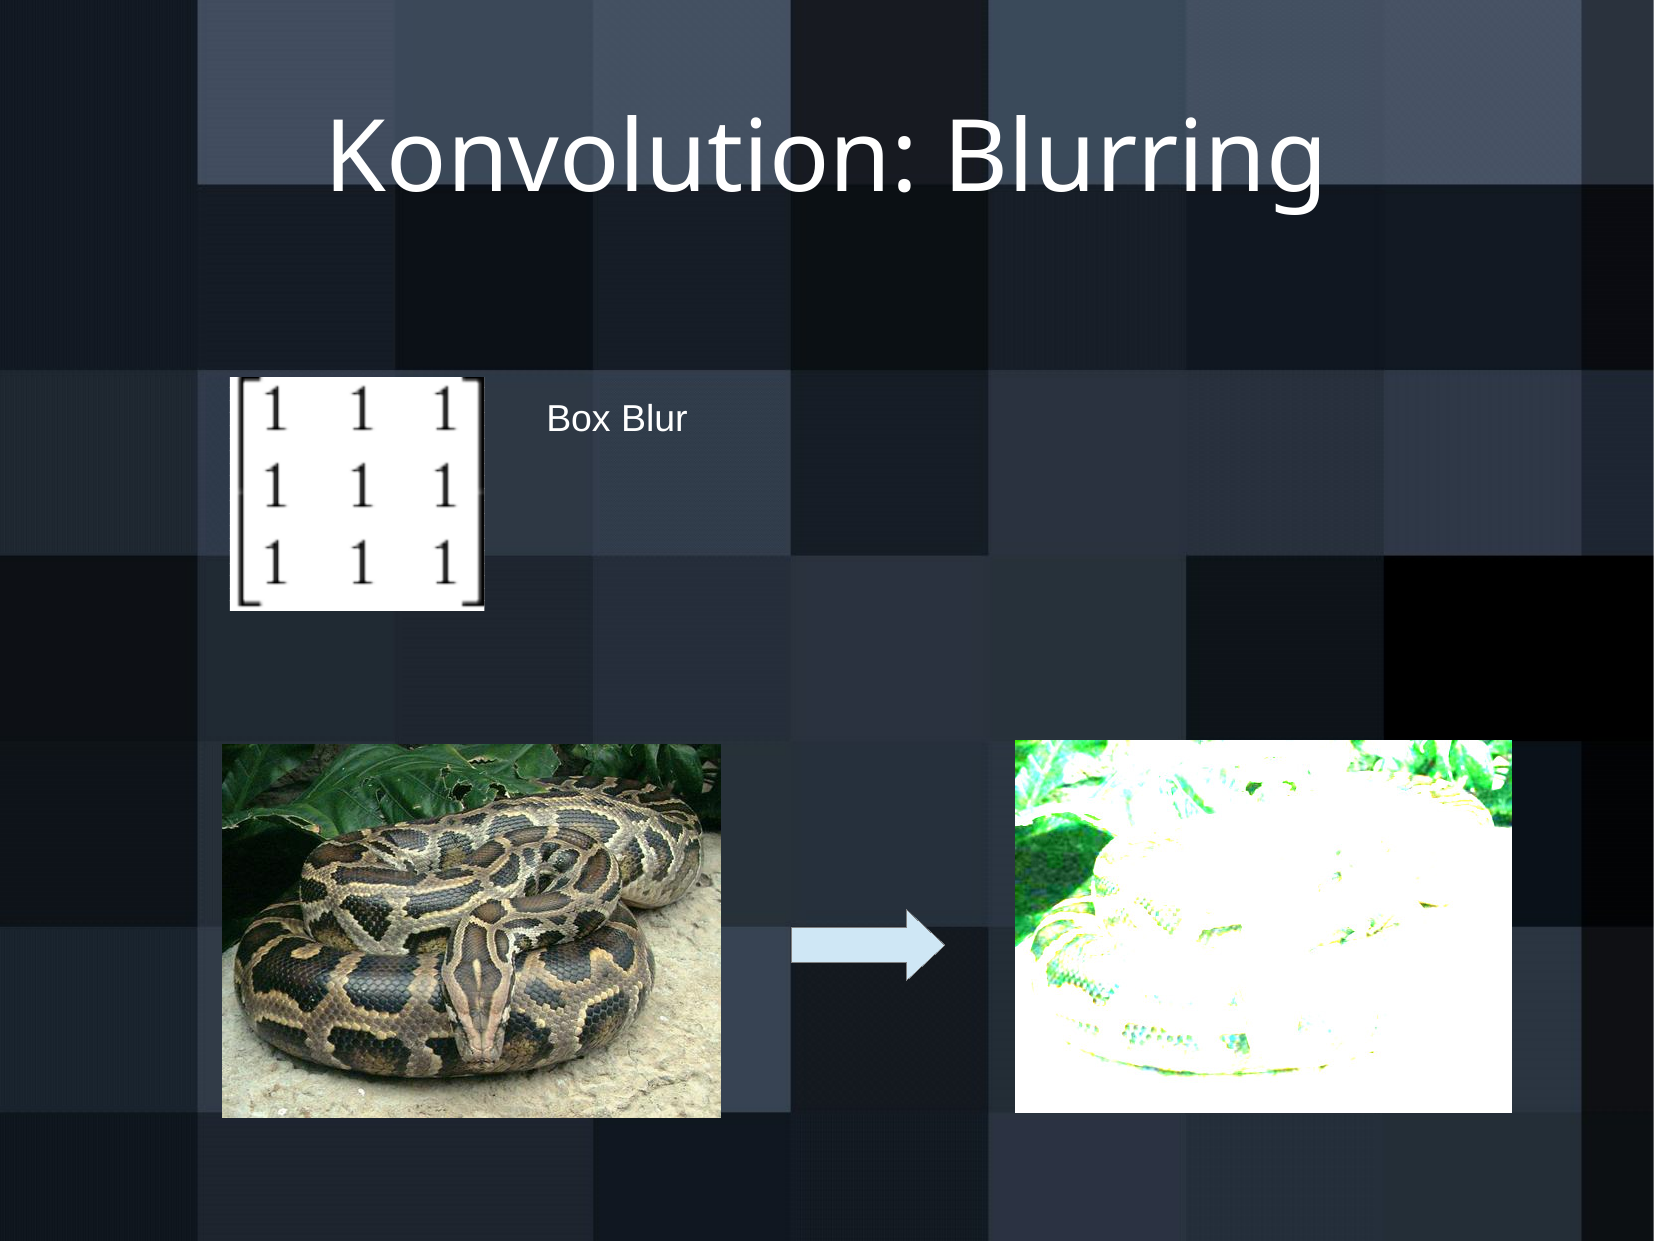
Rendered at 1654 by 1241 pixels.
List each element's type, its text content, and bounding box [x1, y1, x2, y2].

text_box [791, 909, 945, 981]
picture [0, 0, 1654, 1241]
text_box Box Blur [531, 389, 1111, 447]
title Konvolution: Blurring [82, 49, 1571, 257]
